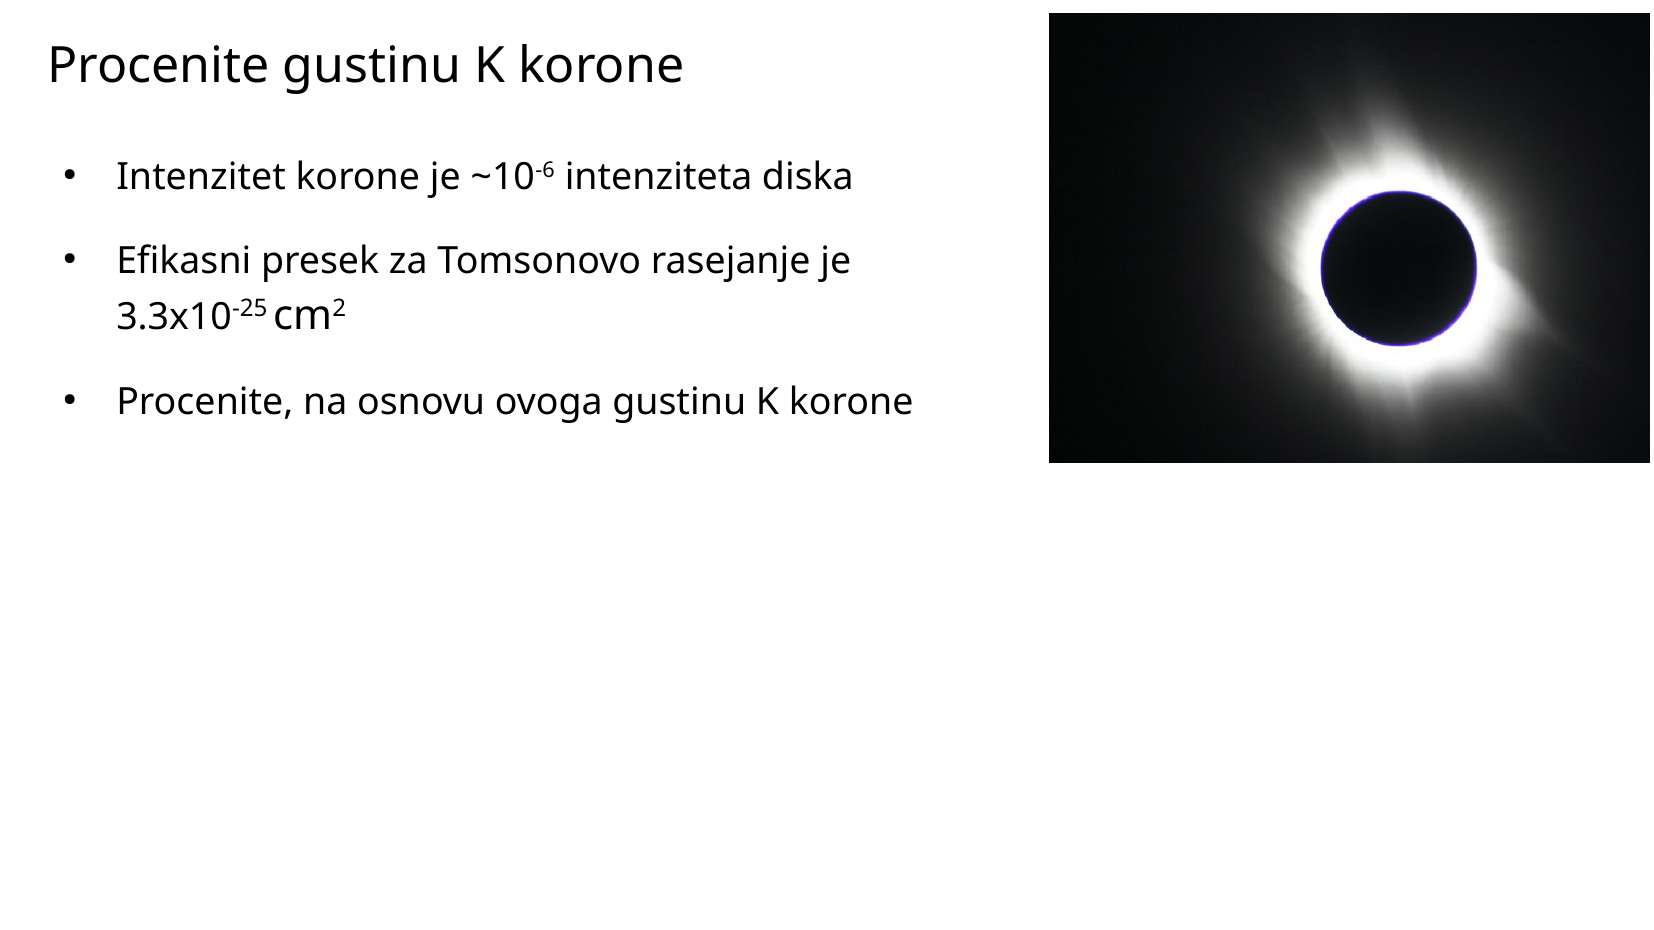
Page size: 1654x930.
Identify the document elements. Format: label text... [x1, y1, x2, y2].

title Procenite gustinu K korone [47, 13, 1049, 113]
list Intenzitet korone je ~10-6 intenziteta diska Efikasni presek za Tomsonovo rasejanje je 3.3x10-25 cm2 Procenite, na osnovu ovoga gustinu K korone [45, 149, 1635, 880]
picture [1049, 13, 1650, 463]
